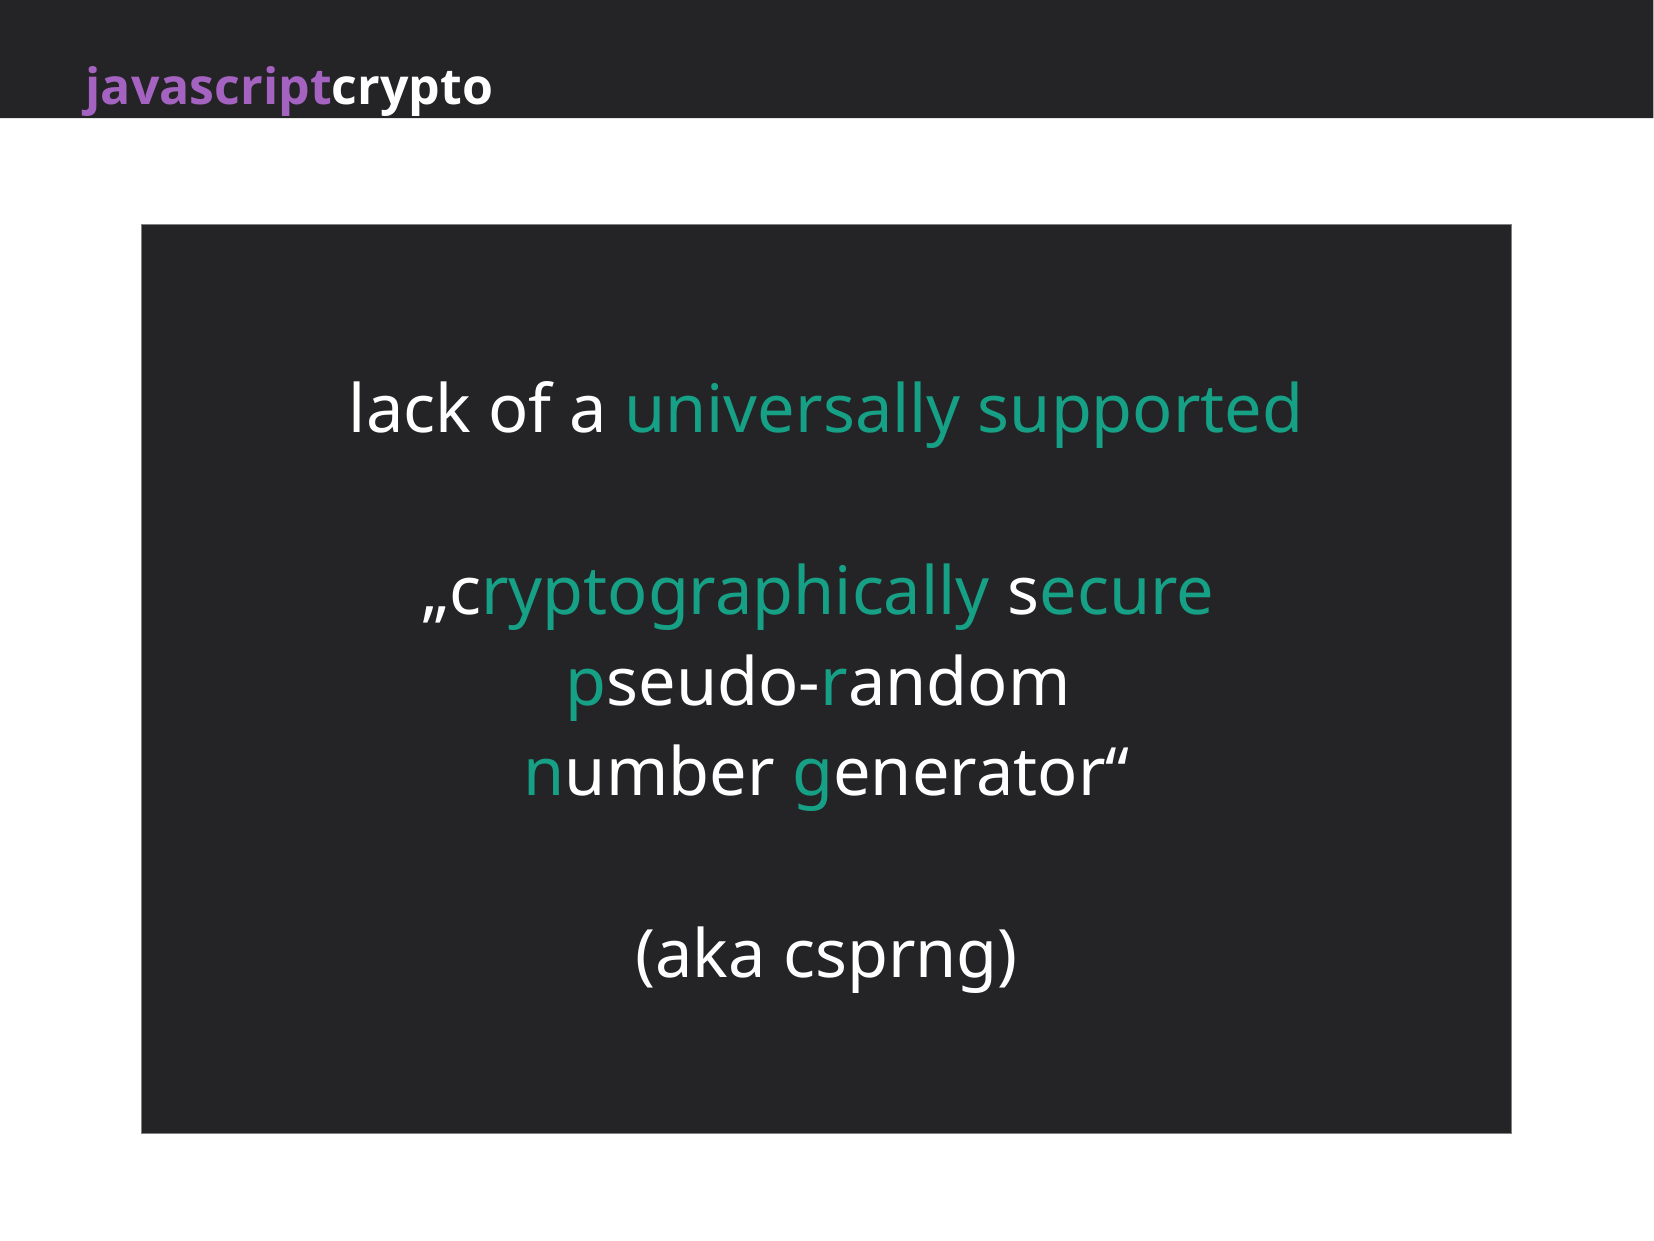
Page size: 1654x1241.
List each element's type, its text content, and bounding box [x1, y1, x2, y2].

text_box [165, 531, 1441, 1087]
text_box javascriptcrypto [70, 43, 544, 119]
text_box [0, 0, 1654, 119]
text_box lack of a universally supported „cryptographically secure pseudo-random number generator“ (aka csprng) [141, 224, 1512, 1134]
